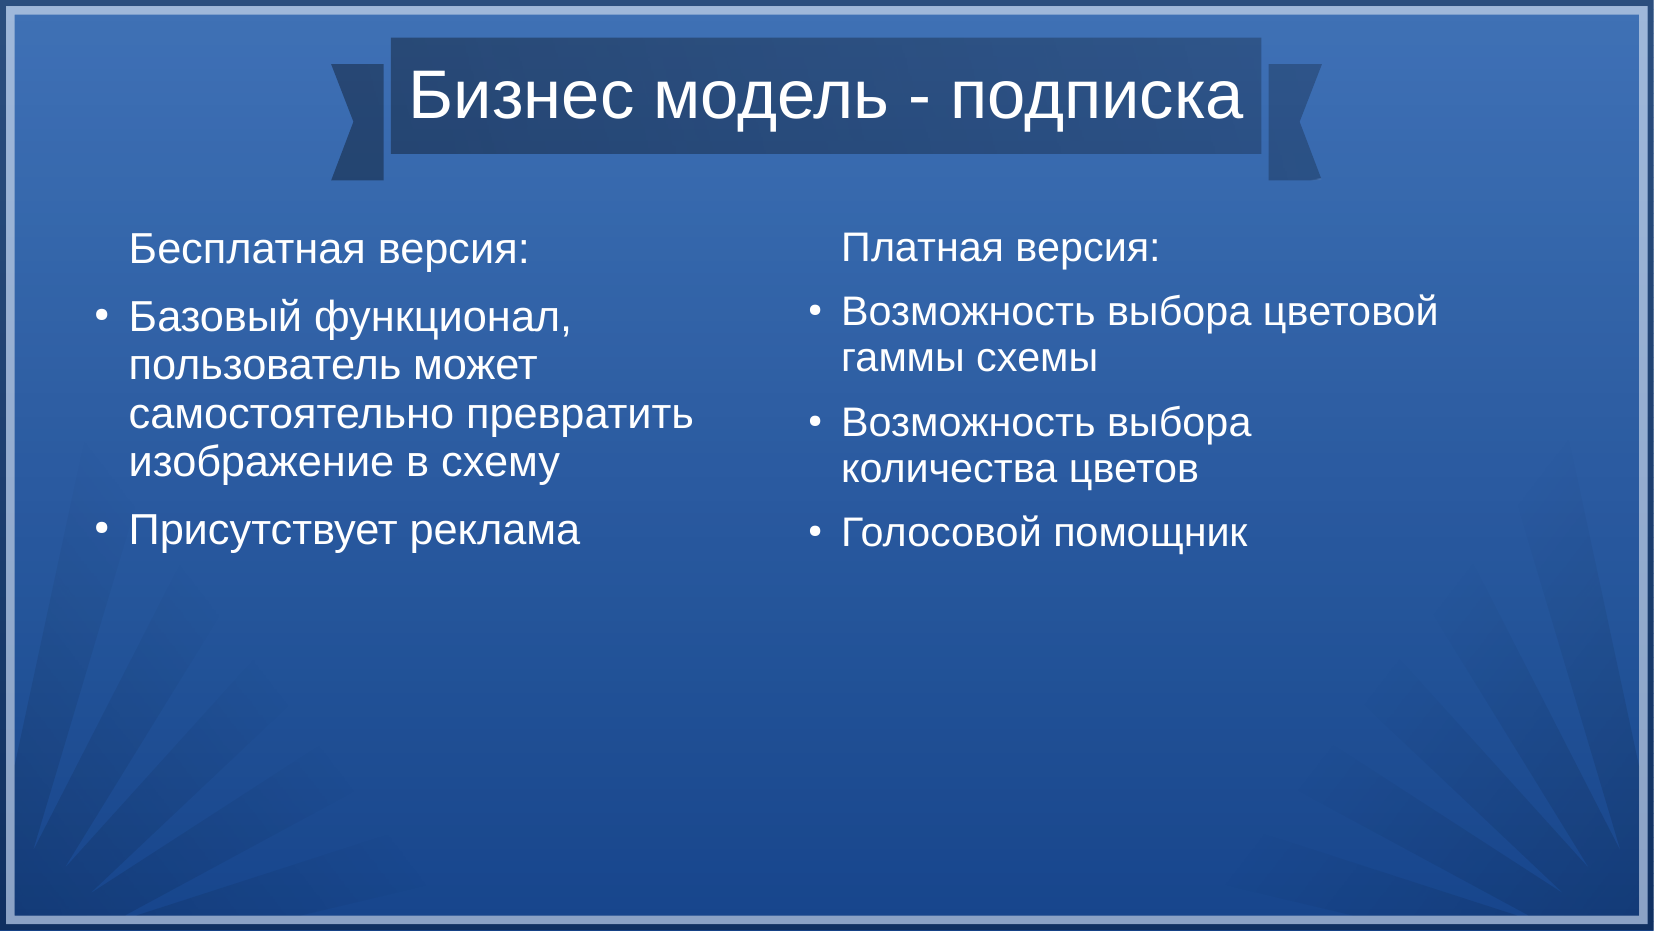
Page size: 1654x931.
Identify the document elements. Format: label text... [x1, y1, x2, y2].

title Бизнес модель - подписка [389, 35, 1264, 154]
list Платная версия: Возможность выбора цветовой гаммы схемы Возможность выбора количества цветов Голосовой помощник [797, 224, 1477, 562]
list Бесплатная версия: Базовый функционал, пользователь может самостоятельно превратить изображение в схему Присутствует реклама [82, 224, 709, 562]
